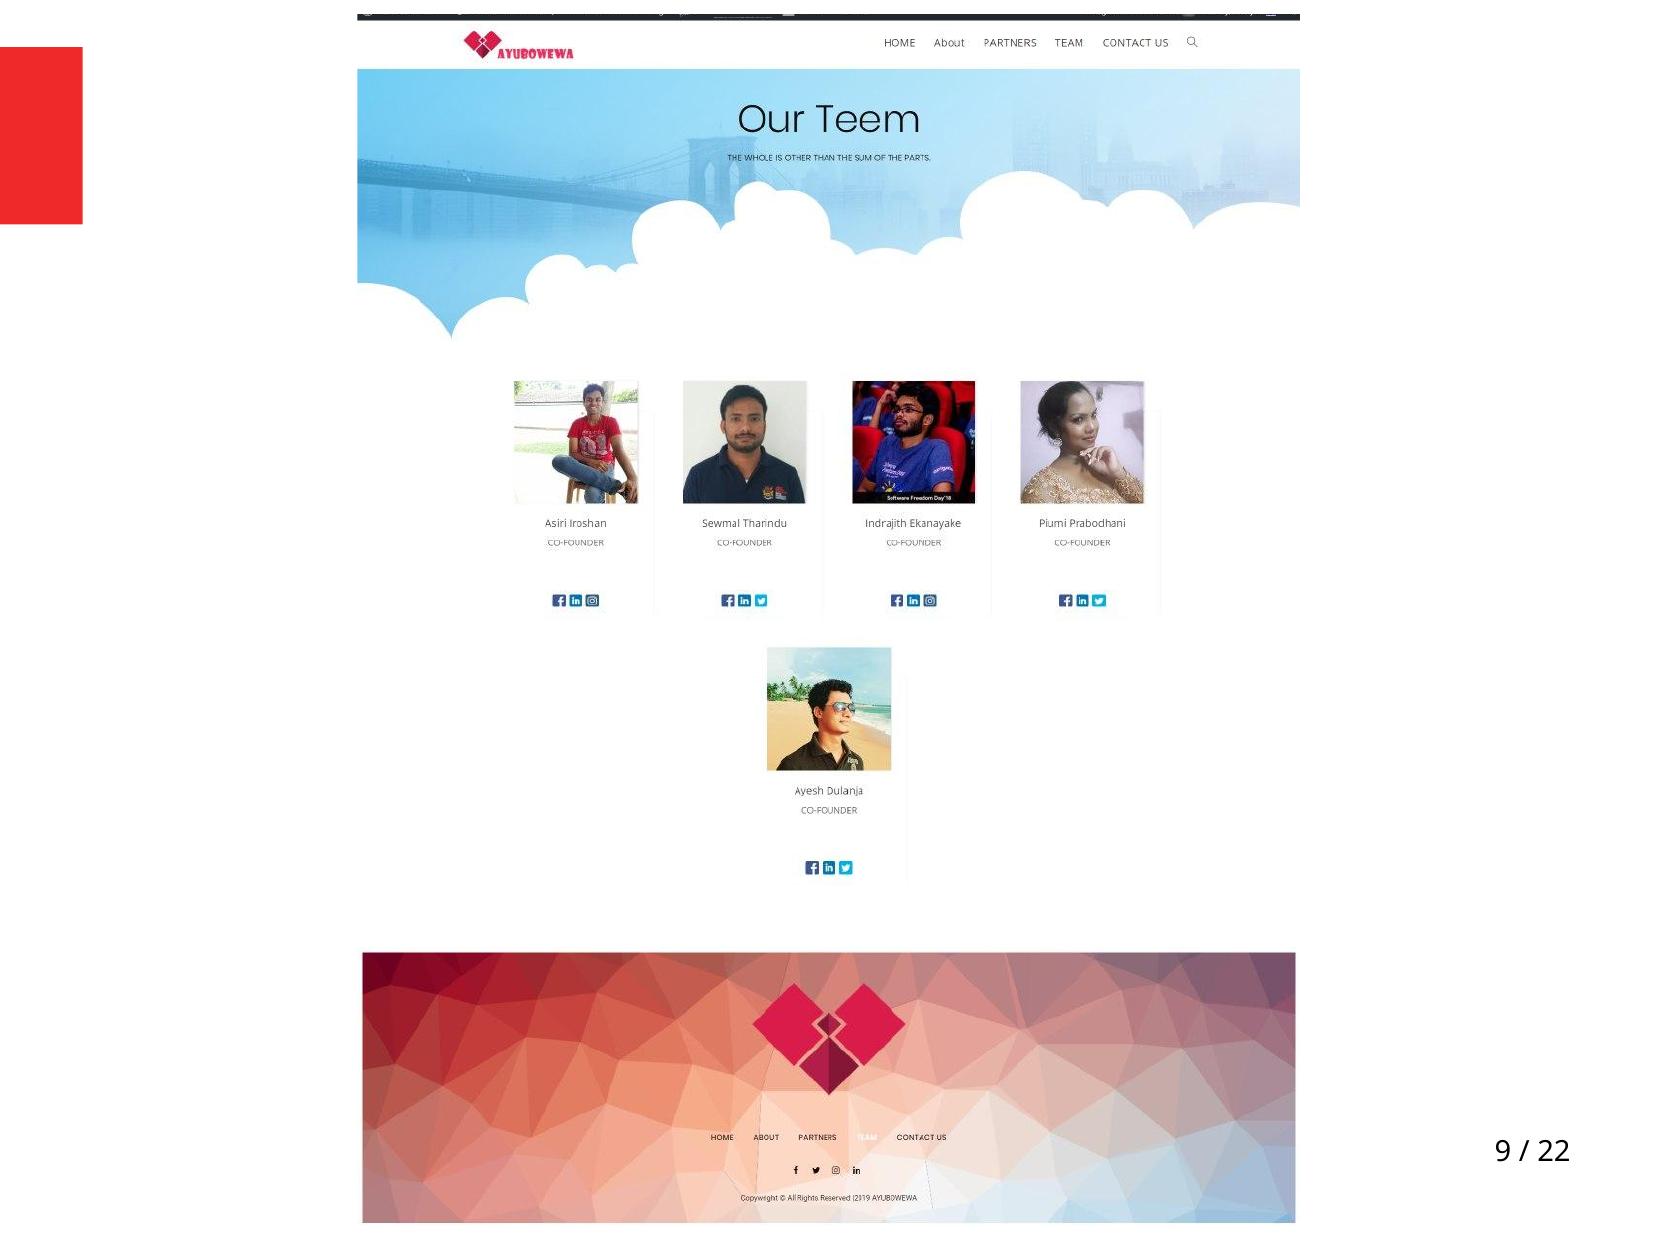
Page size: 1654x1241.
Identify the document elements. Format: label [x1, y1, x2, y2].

picture [357, 14, 1300, 1241]
